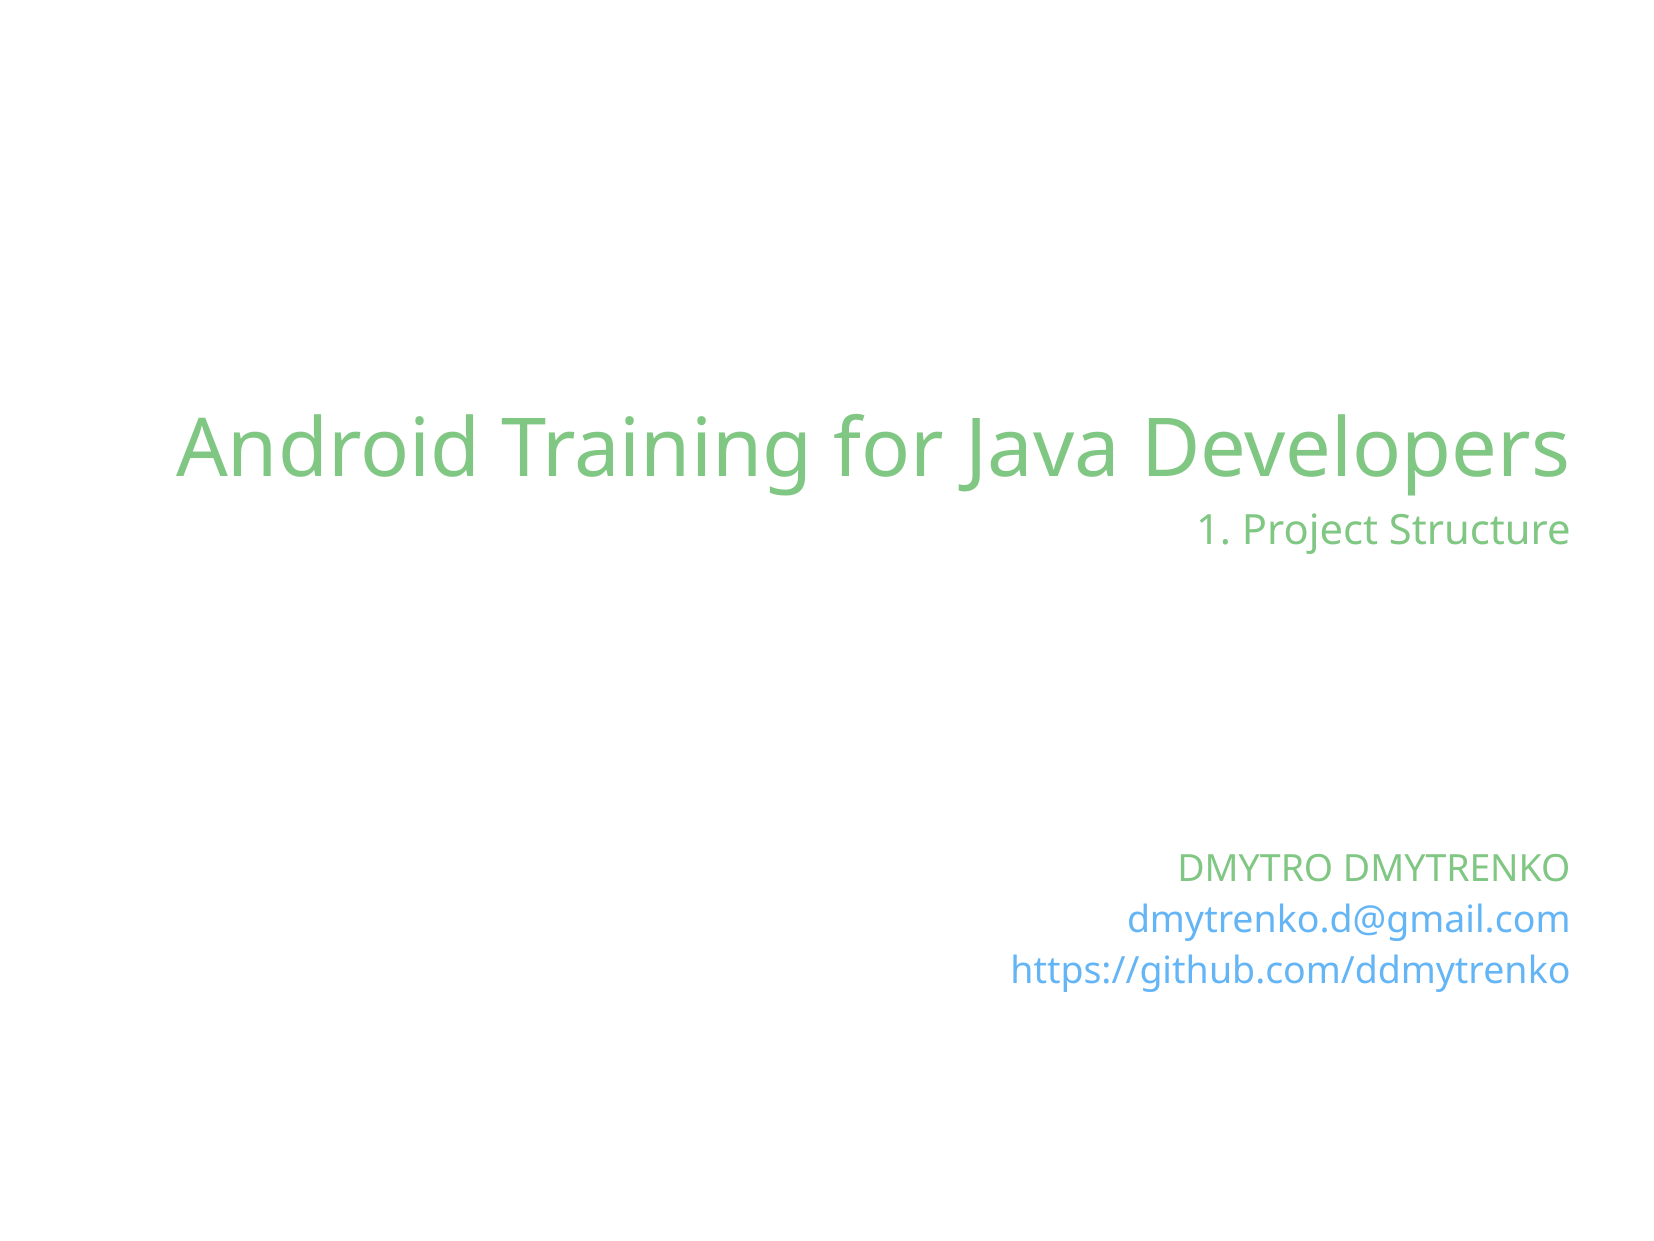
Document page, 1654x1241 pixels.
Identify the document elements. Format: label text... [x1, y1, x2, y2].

title Android Training for Java Developers 1. Project Structure DMYTRO DMYTRENKO dmytrenko.d@gmail.com https://github.com/ddmytrenko [82, 238, 1571, 1146]
